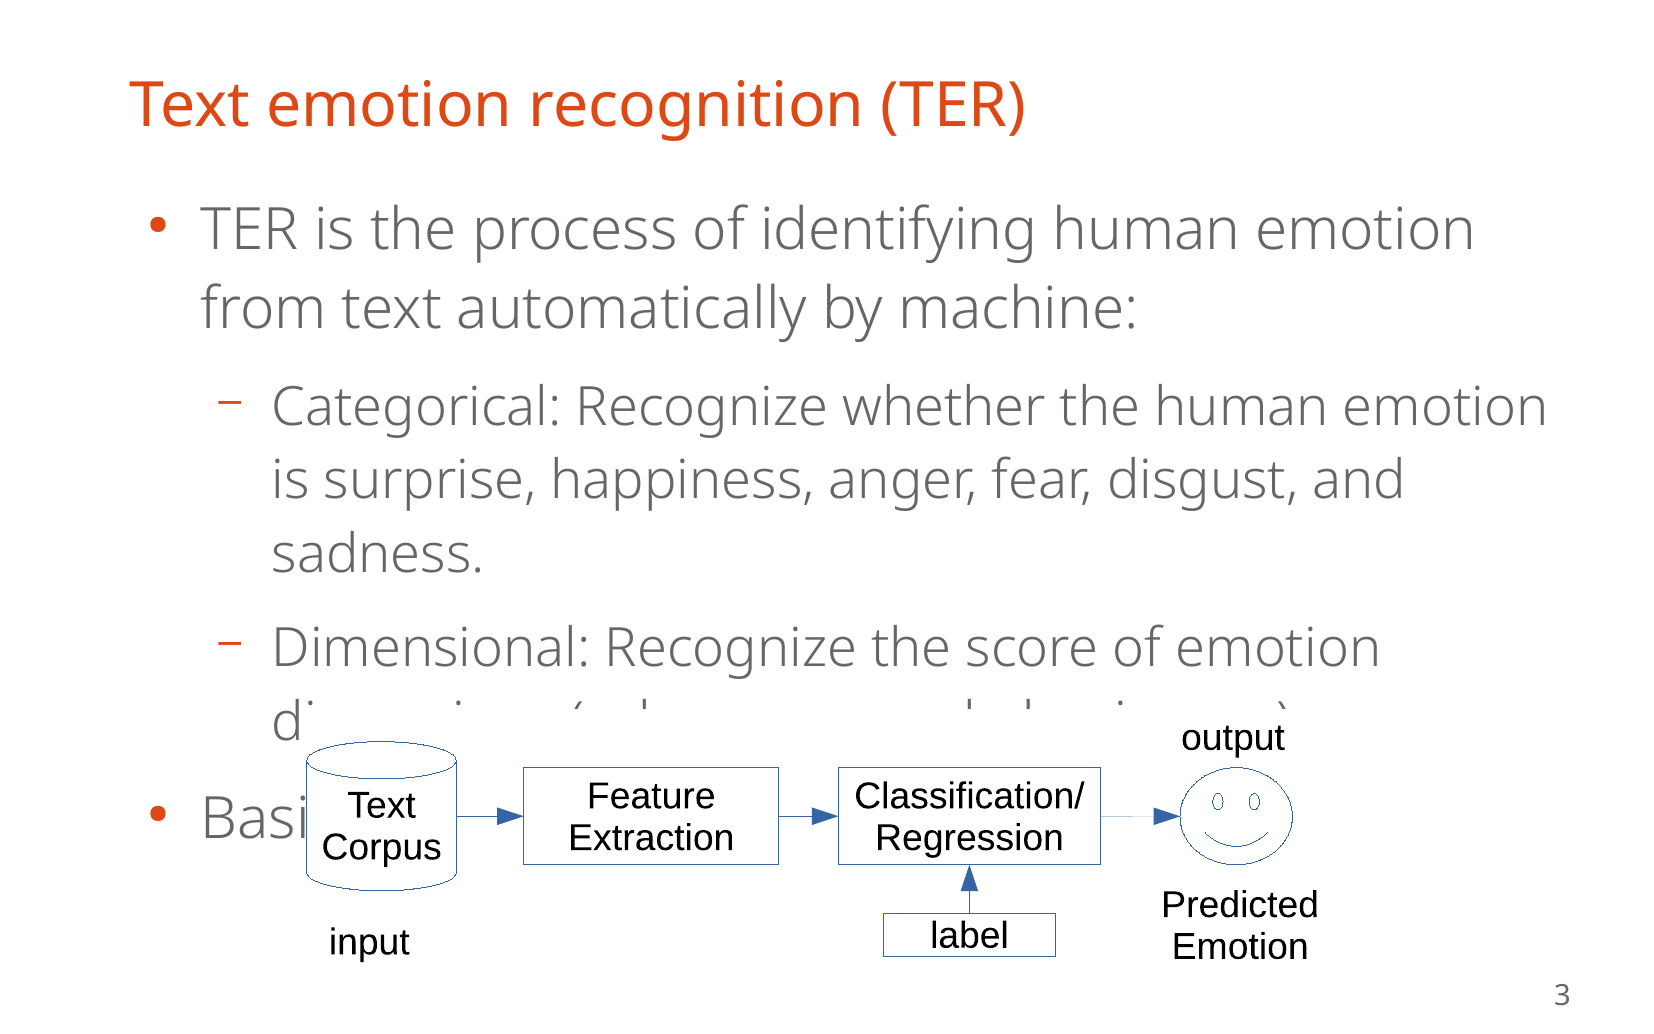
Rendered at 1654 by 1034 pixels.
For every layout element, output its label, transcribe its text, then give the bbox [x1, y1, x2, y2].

title Text emotion recognition (TER) [129, 49, 1583, 155]
picture [306, 708, 1335, 981]
list TER is the process of identifying human emotion from text automatically by machine: Categorical: Recognize whether the human emotion is surprise, happiness, anger, fear, disgust, and sadness. Dimensional: Recognize the score of emotion dimensions (valence, arousal, dominance) Basic system: [129, 186, 1583, 945]
